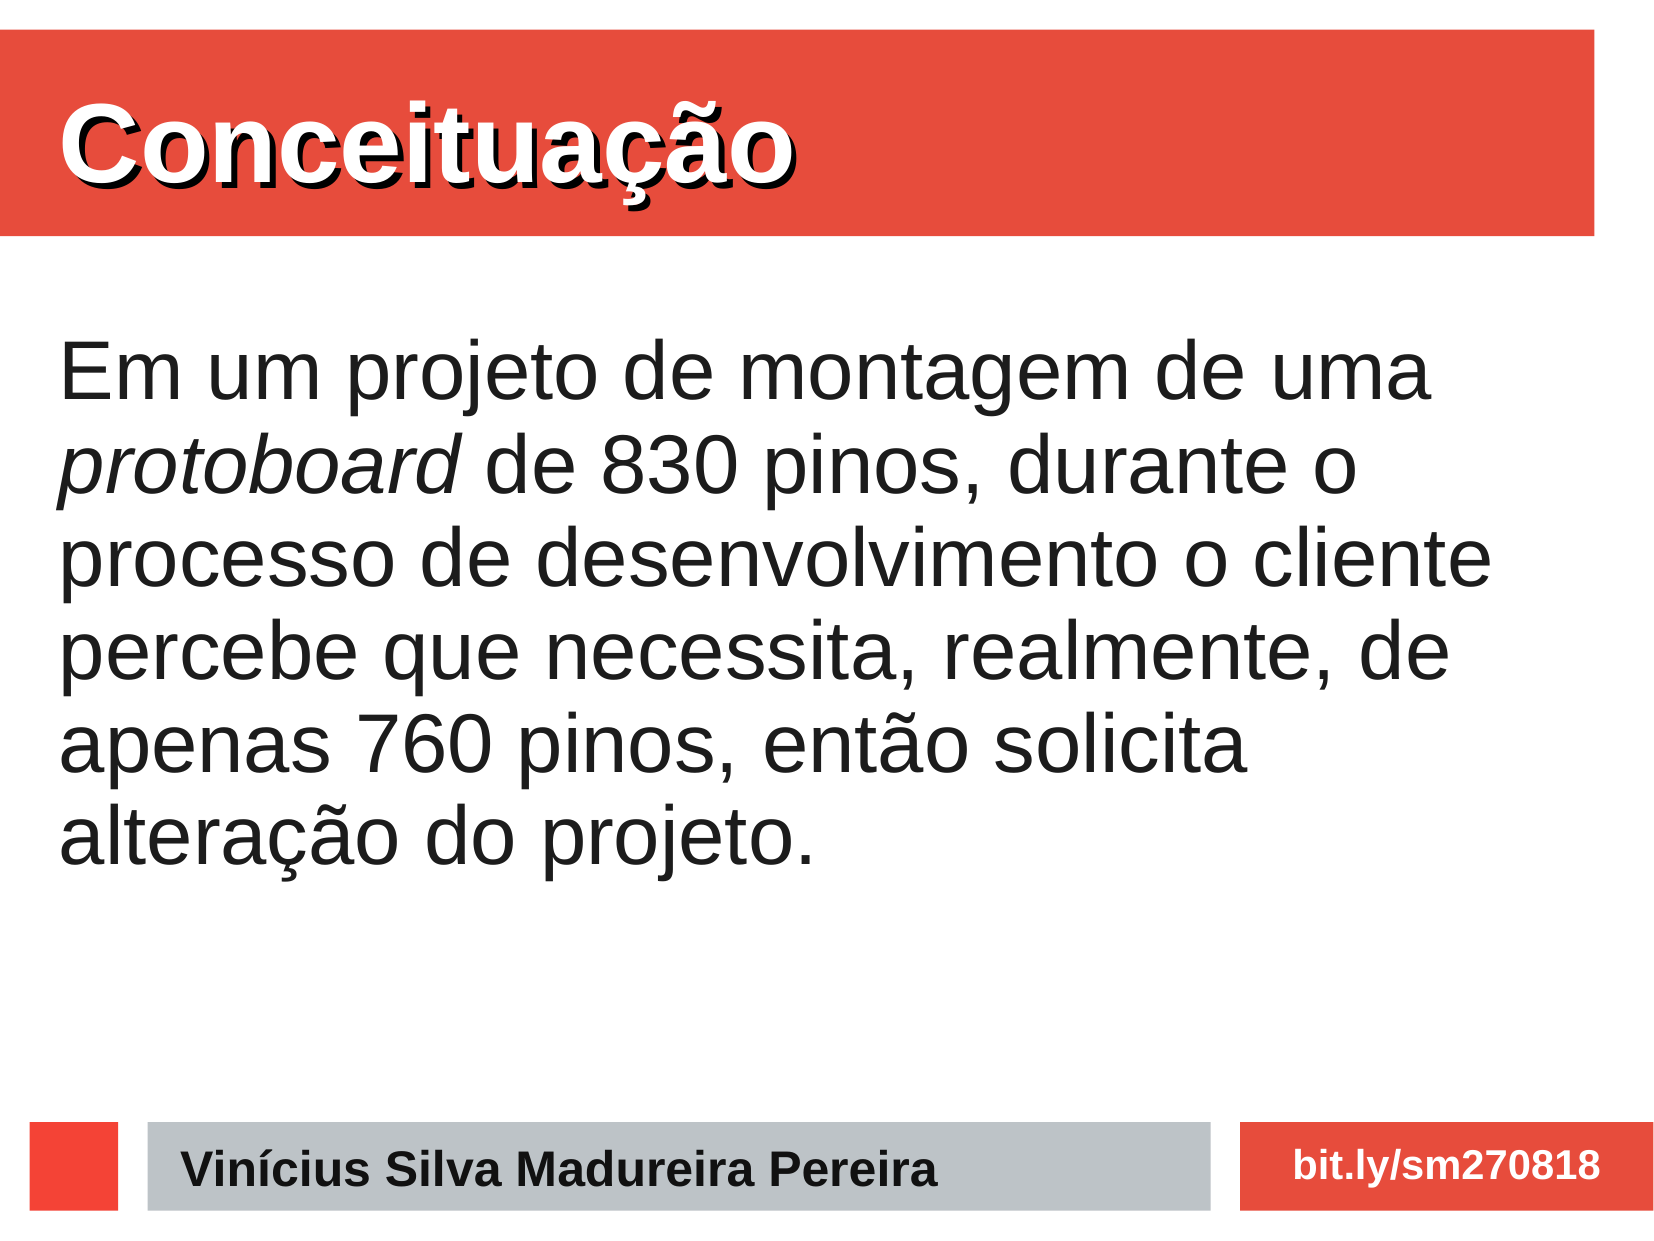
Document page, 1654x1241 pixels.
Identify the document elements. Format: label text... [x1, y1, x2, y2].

text_box bit.ly/sm270818 [1228, 1134, 1654, 1205]
list Em um projeto de montagem de uma protoboard de 830 pinos, durante o processo de desenvolvimento o cliente percebe que necessita, realmente, de apenas 760 pinos, então solicita alteração do projeto. [59, 324, 1565, 1093]
title Conceituação [59, 59, 1595, 207]
text_box Vinícius Silva Madureira Pereira [165, 1133, 1170, 1205]
